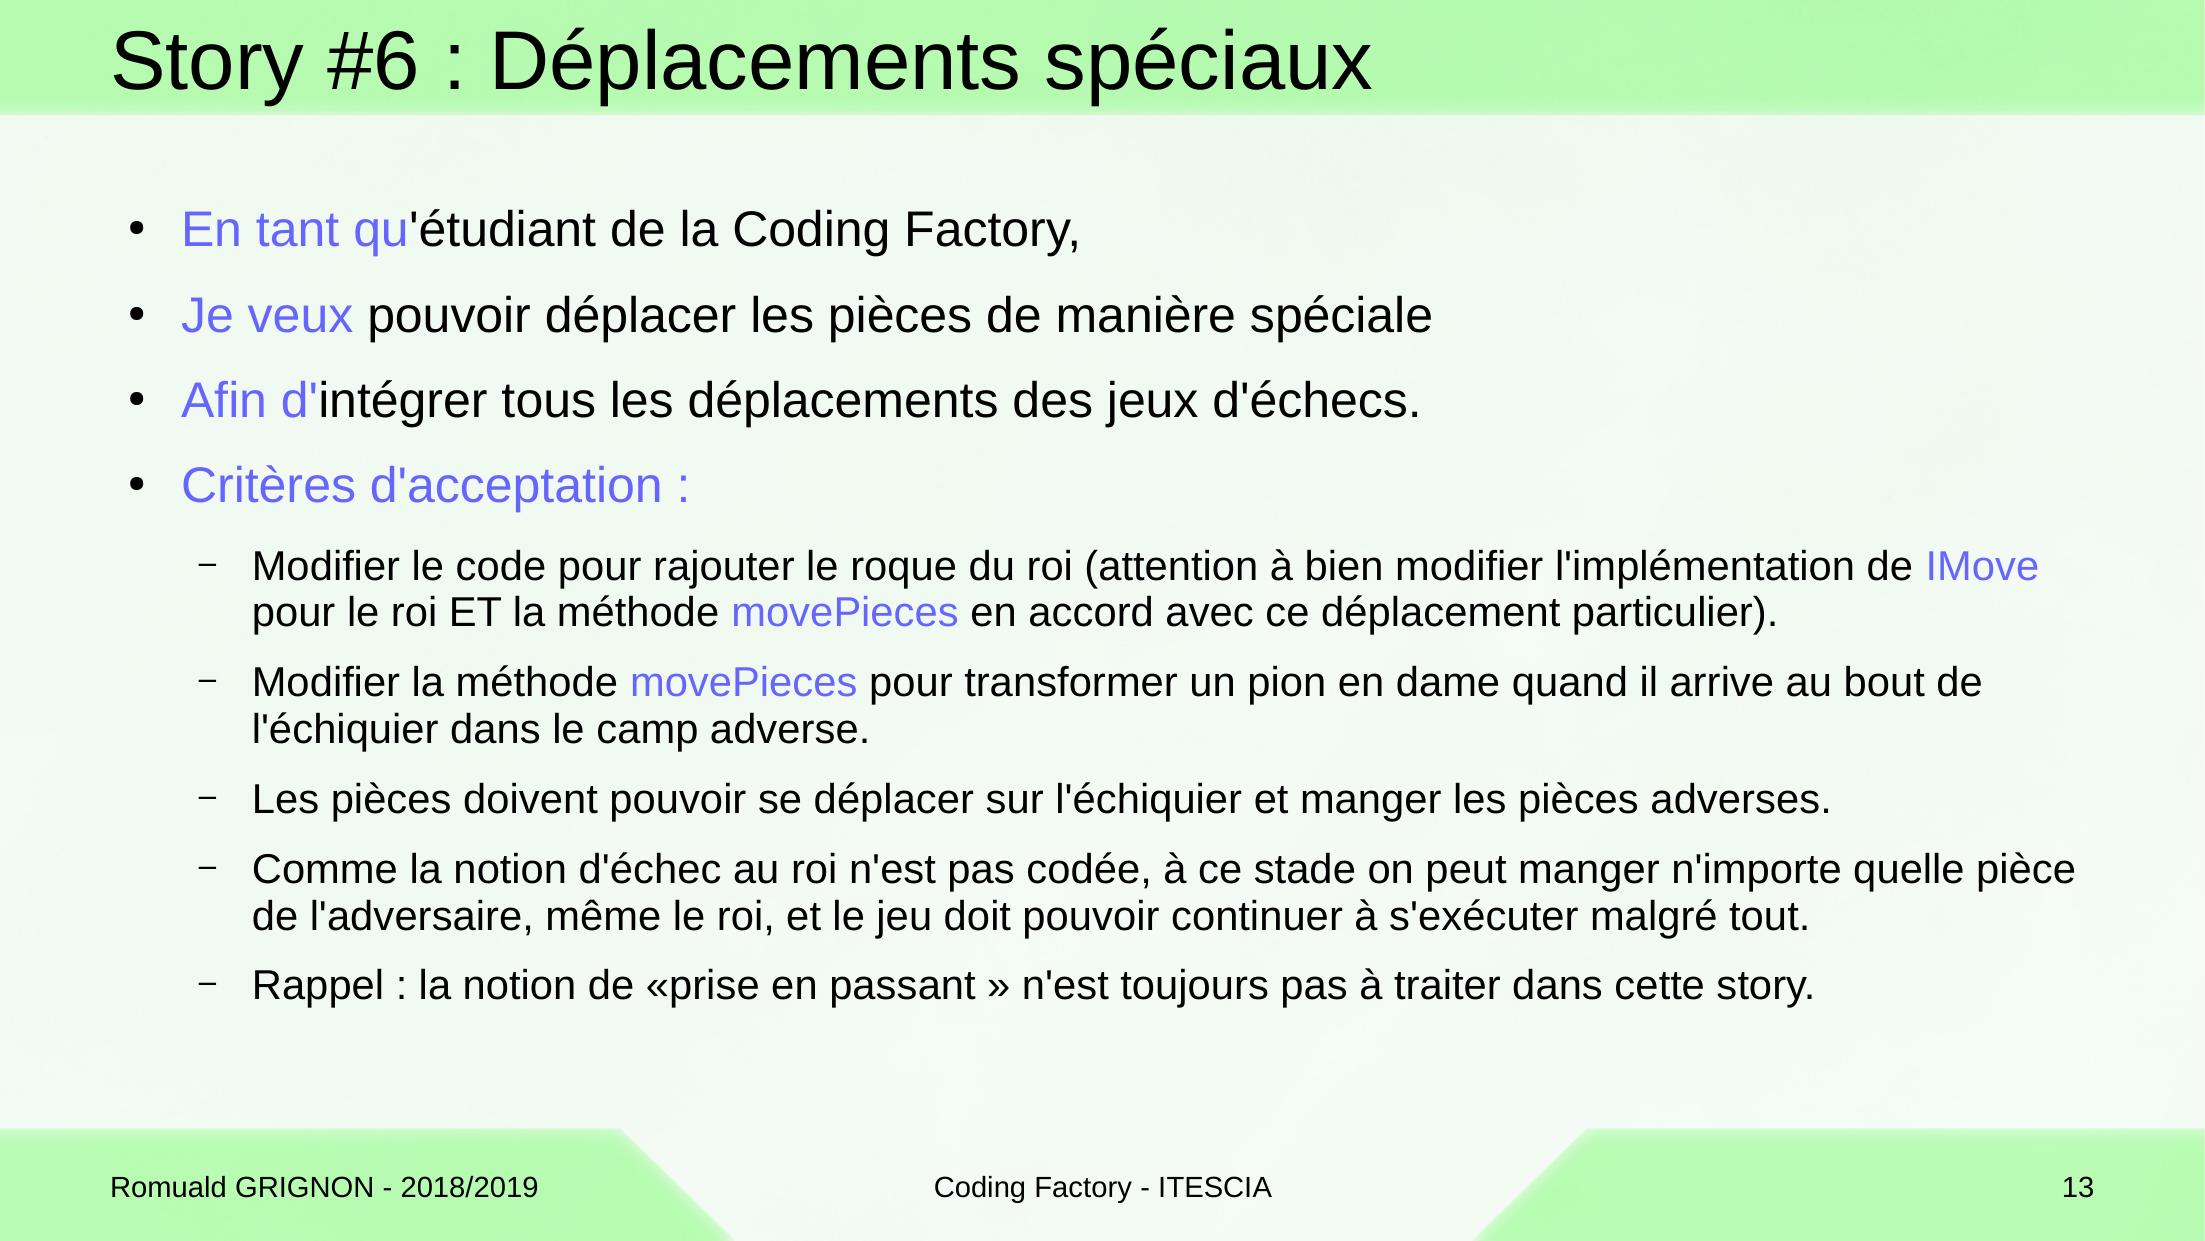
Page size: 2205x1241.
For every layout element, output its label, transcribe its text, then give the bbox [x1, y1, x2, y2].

list En tant qu'étudiant de la Coding Factory, Je veux pouvoir déplacer les pièces de manière spéciale Afin d'intégrer tous les déplacements des jeux d'échecs. Critères d'acceptation : Modifier le code pour rajouter le roque du roi (attention à bien modifier l'implémentation de IMove pour le roi ET la méthode movePieces en accord avec ce déplacement particulier). Modifier la méthode movePieces pour transformer un pion en dame quand il arrive au bout de l'échiquier dans le camp adverse. Les pièces doivent pouvoir se déplacer sur l'échiquier et manger les pièces adverses. Comme la notion d'échec au roi n'est pas codée, à ce stade on peut manger n'importe quelle pièce de l'adversaire, même le roi, et le jeu doit pouvoir continuer à s'exécuter malgré tout. Rappel : la notion de «prise en passant » n'est toujours pas à traiter dans cette story. [110, 272, 2095, 1091]
title Story #6 : Déplacements spéciaux [110, 49, 2095, 257]
picture [0, 0, 2205, 1241]
